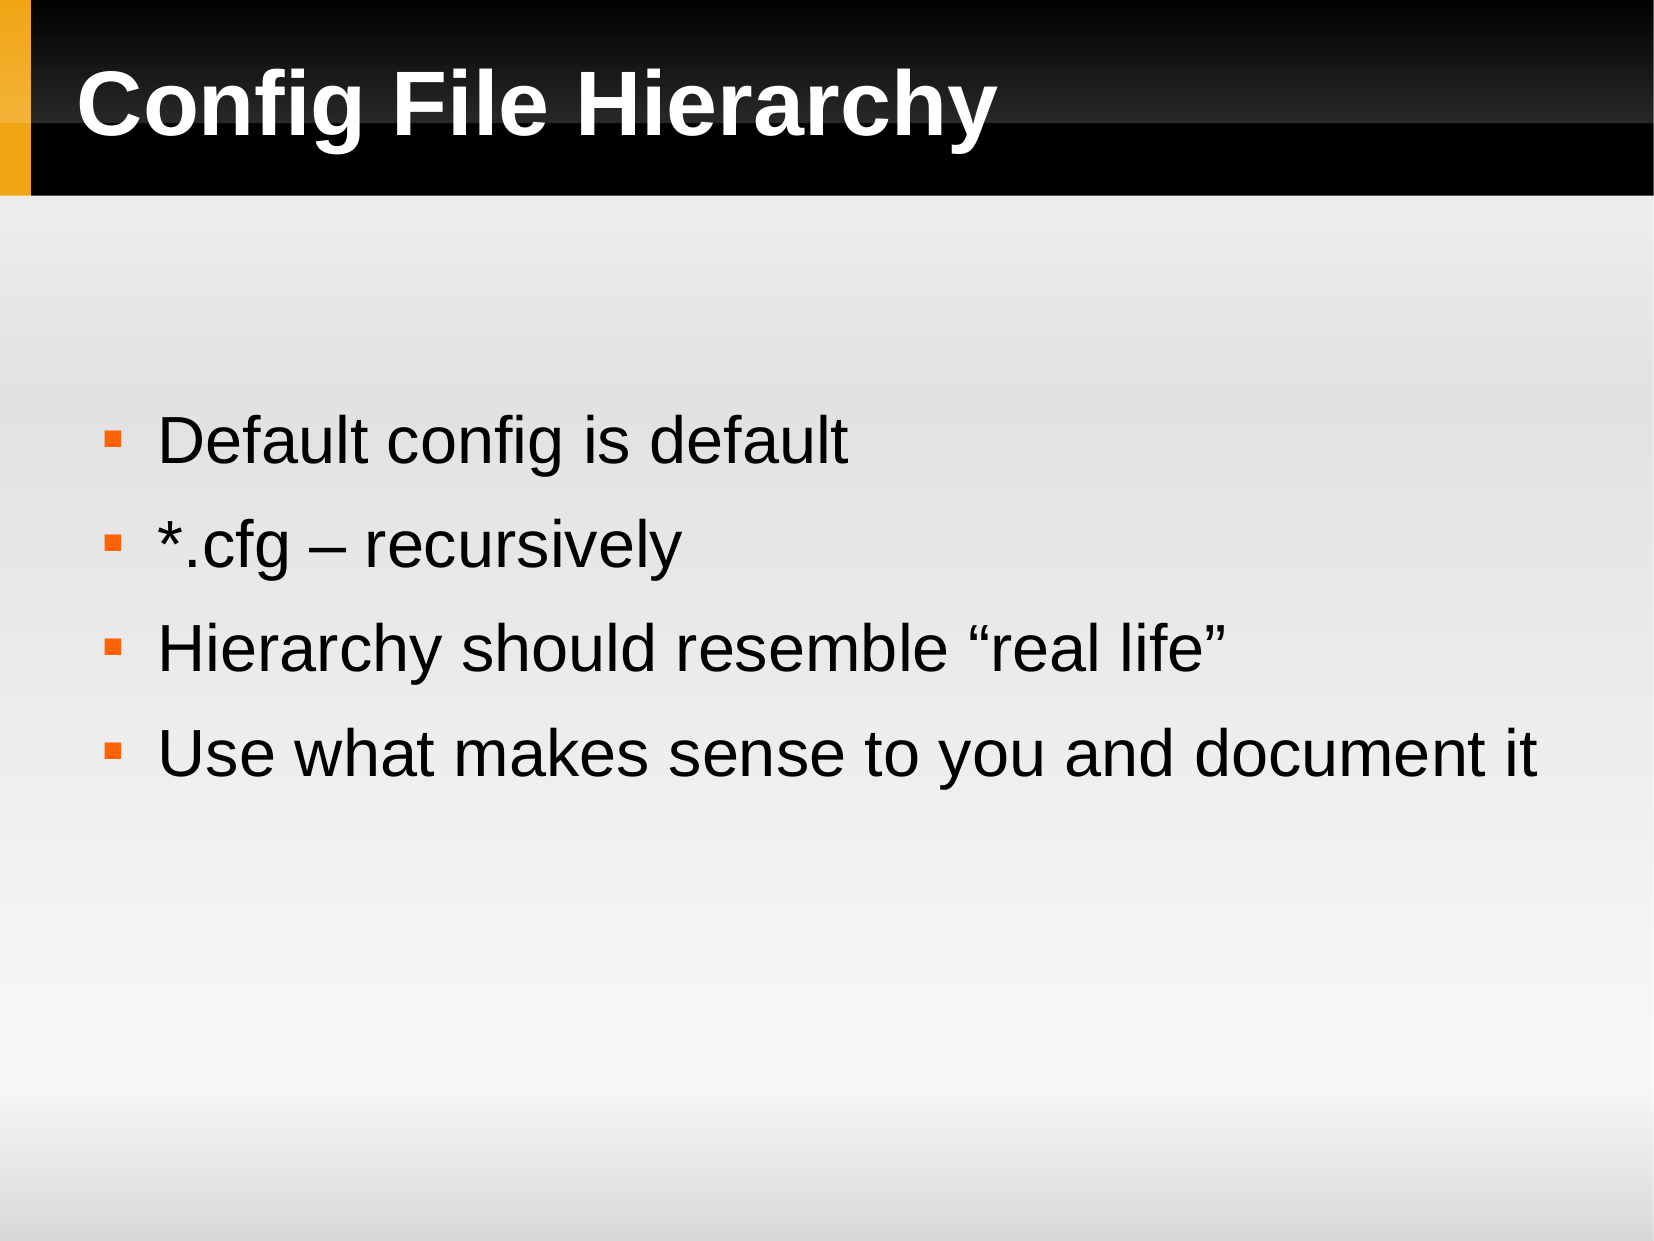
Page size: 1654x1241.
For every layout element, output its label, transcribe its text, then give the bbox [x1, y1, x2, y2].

list Default config is default *.cfg – recursively Hierarchy should resemble “real life” Use what makes sense to you and document it [86, 402, 1576, 901]
picture [0, 0, 1654, 1241]
title Config File Hierarchy [76, 0, 1565, 208]
